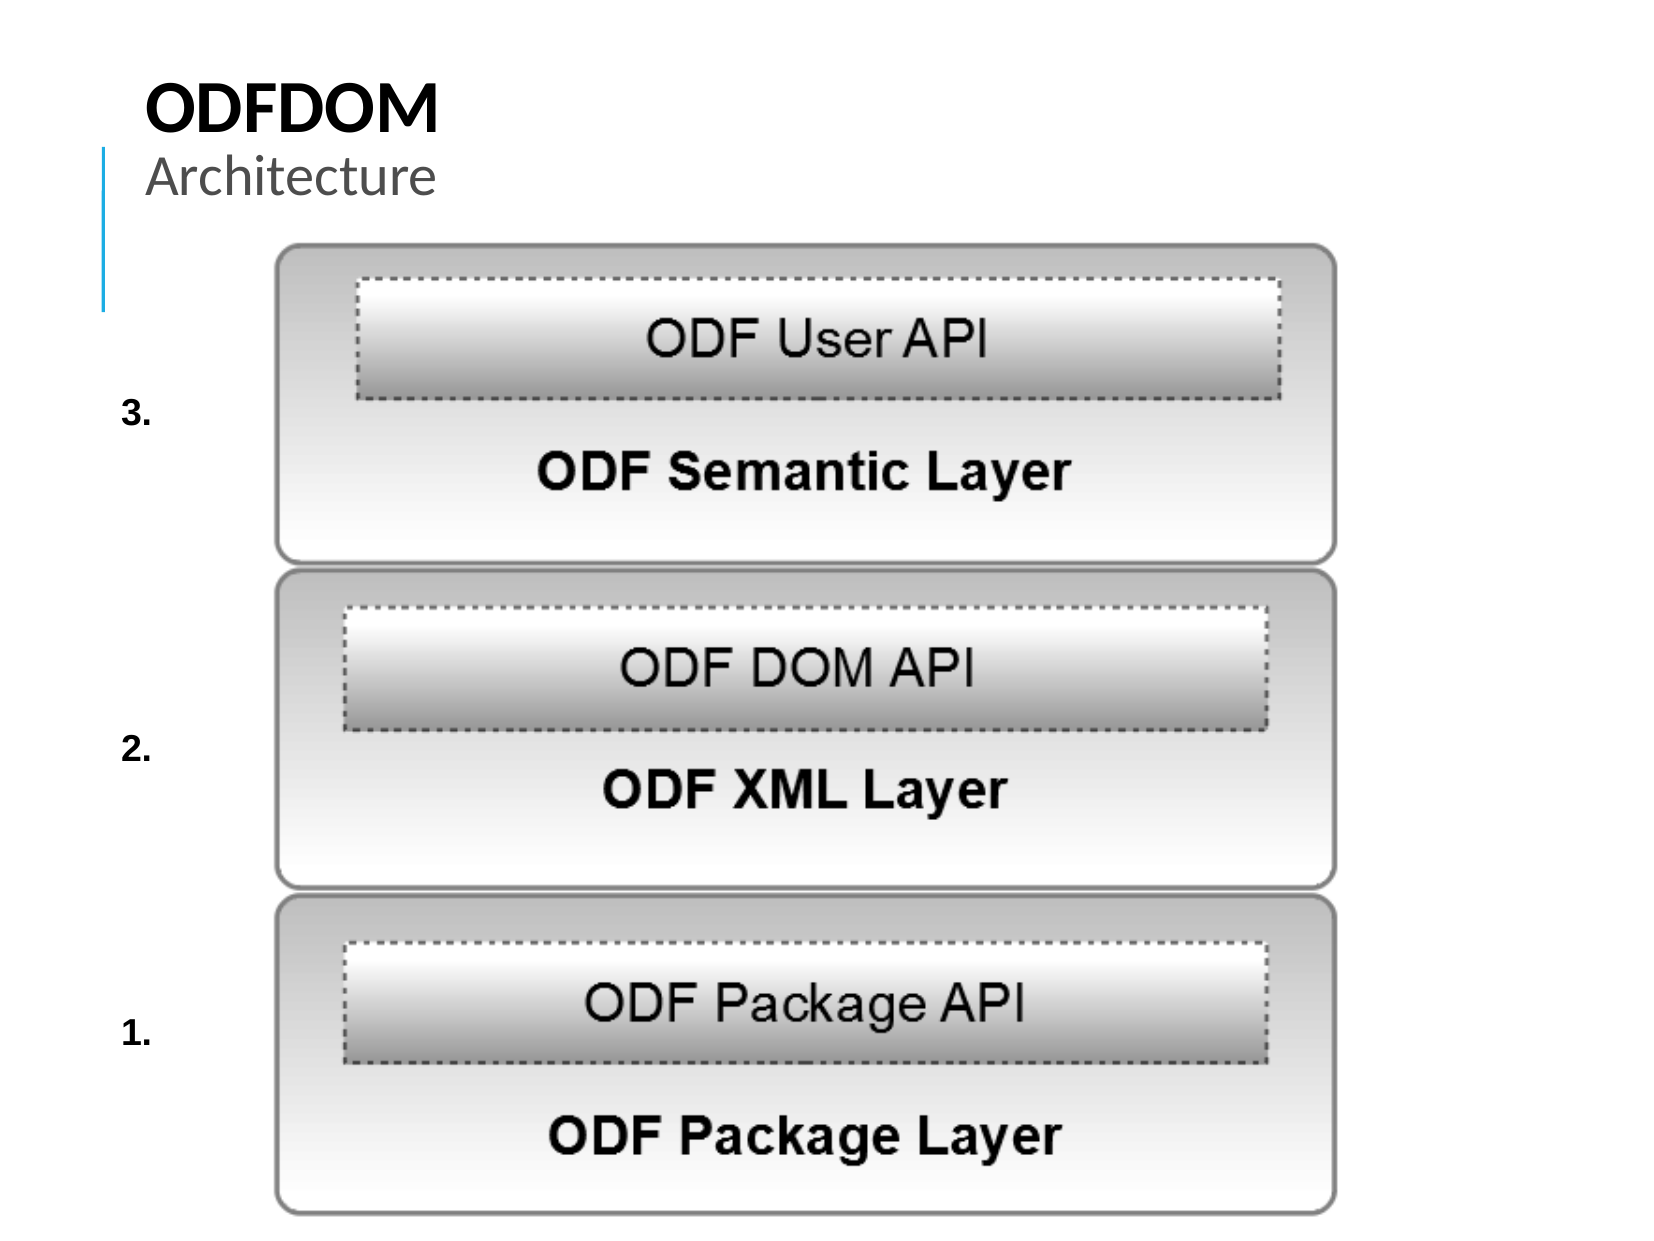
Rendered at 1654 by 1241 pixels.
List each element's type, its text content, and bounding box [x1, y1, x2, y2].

picture [267, 236, 1347, 1228]
title ODFDOM Architecture [145, 67, 1388, 220]
text_box 3. [106, 383, 189, 441]
text_box 2. [106, 720, 189, 778]
text_box 1. [106, 1003, 189, 1061]
